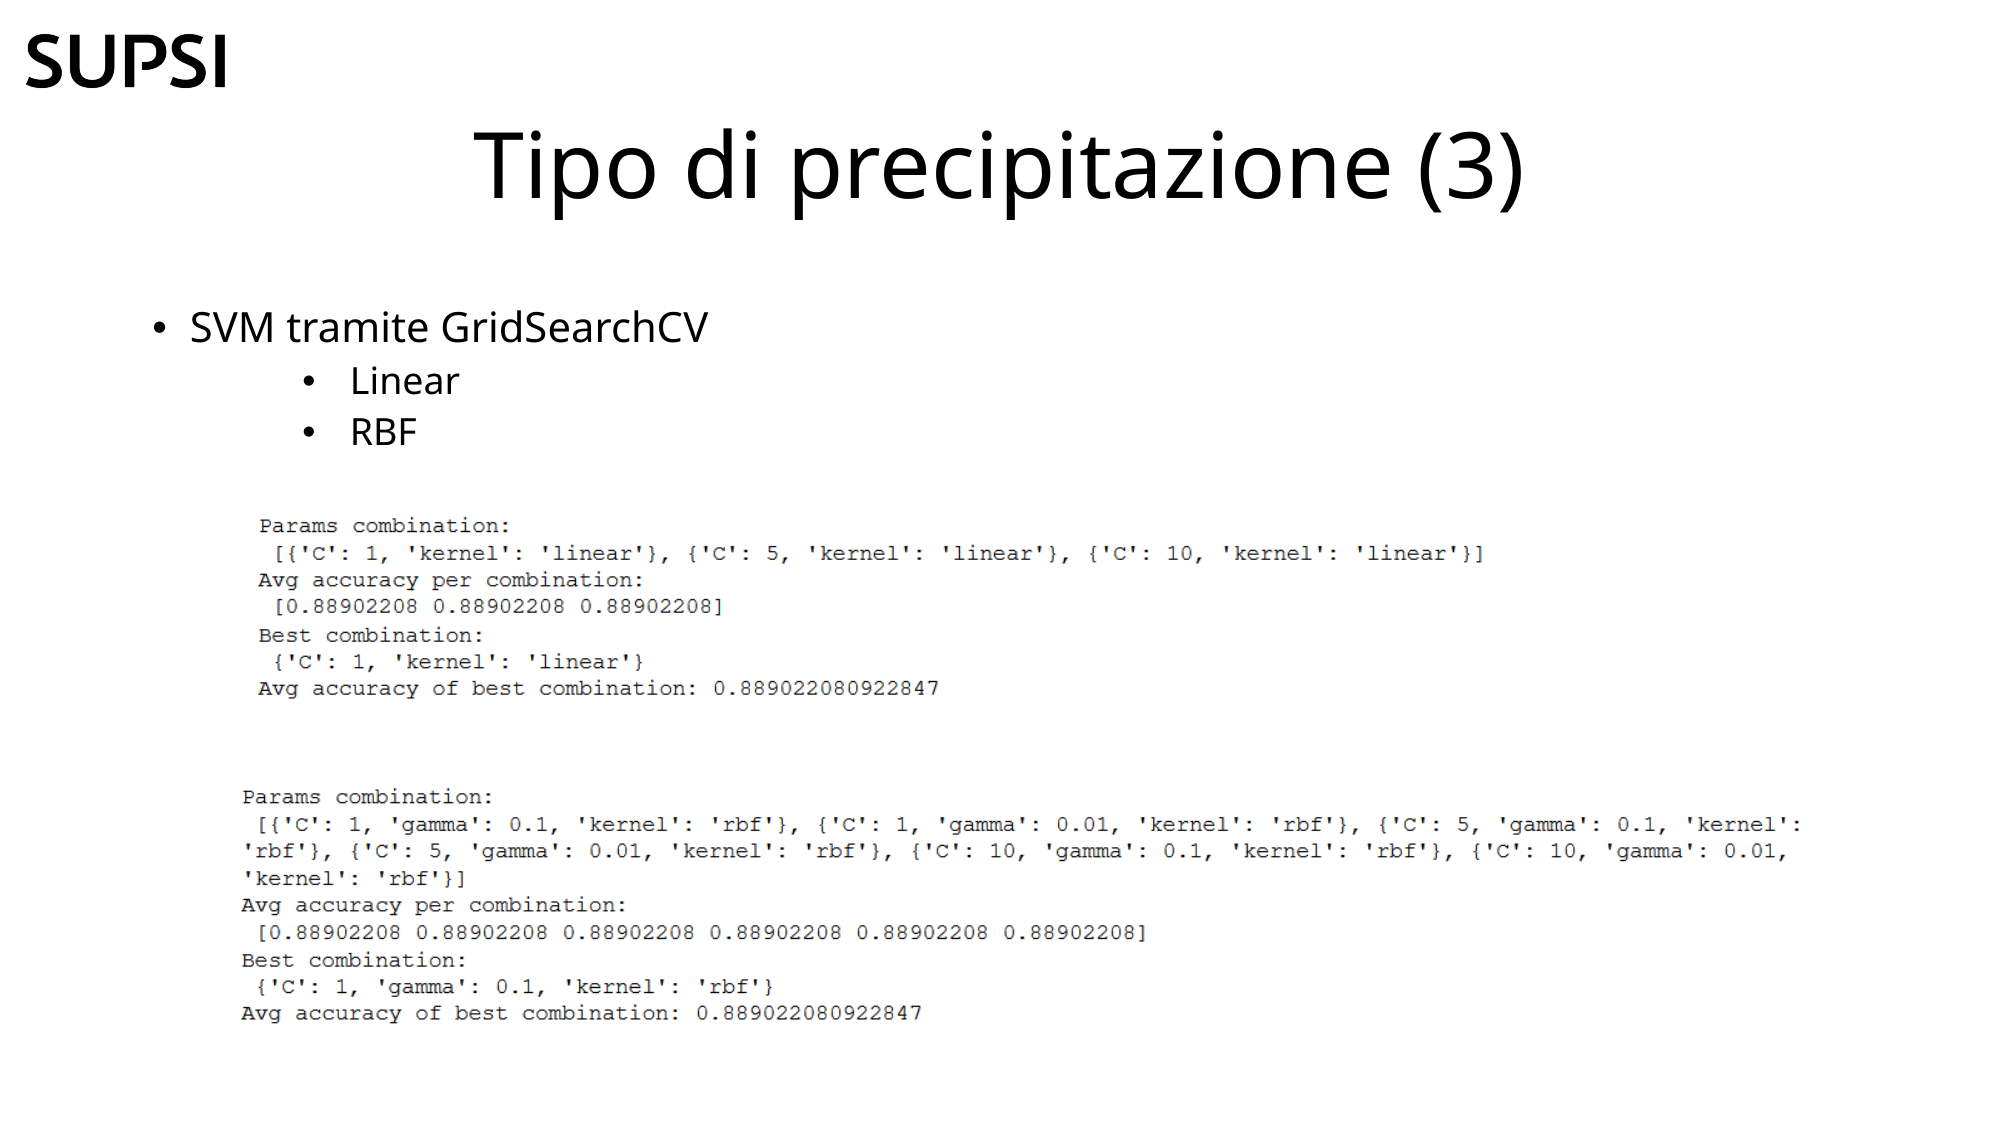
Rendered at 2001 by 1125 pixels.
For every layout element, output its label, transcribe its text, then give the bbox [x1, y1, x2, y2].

picture [26, 30, 227, 90]
picture [226, 502, 1523, 705]
picture [199, 777, 1801, 1036]
title Tipo di precipitazione (3) [137, 59, 1863, 278]
list SVM tramite GridSearchCV Linear RBF [137, 299, 988, 1014]
